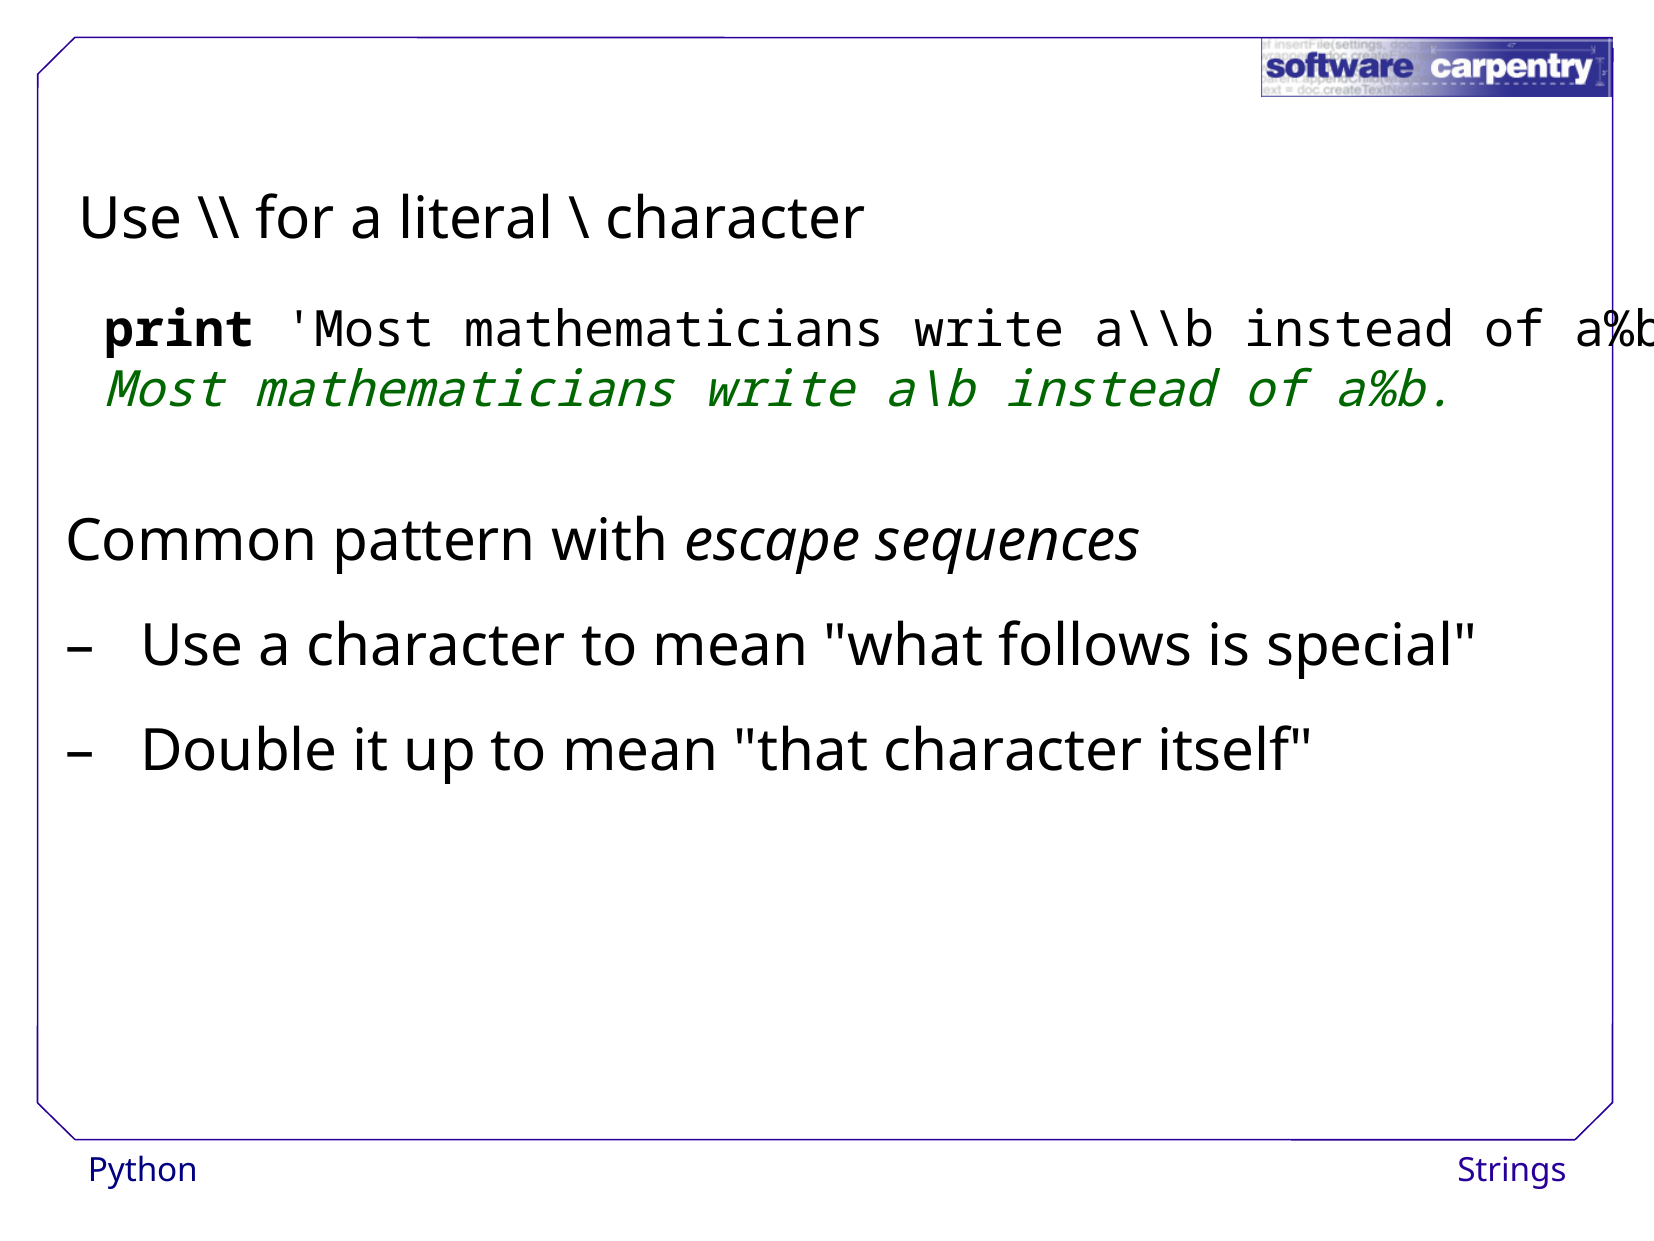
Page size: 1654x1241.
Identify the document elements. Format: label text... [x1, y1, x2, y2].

text_box Use \\ for a literal \ character [63, 138, 1031, 259]
picture [1261, 39, 1613, 97]
text_box Common pattern with escape sequences – Use a character to mean "what follows is special" – Double it up to mean "that character itself" [50, 459, 1643, 790]
text_box print 'Most mathematicians write a\\b instead of a%b.' Most mathematicians write a\b instead of a%b. [89, 289, 1593, 451]
